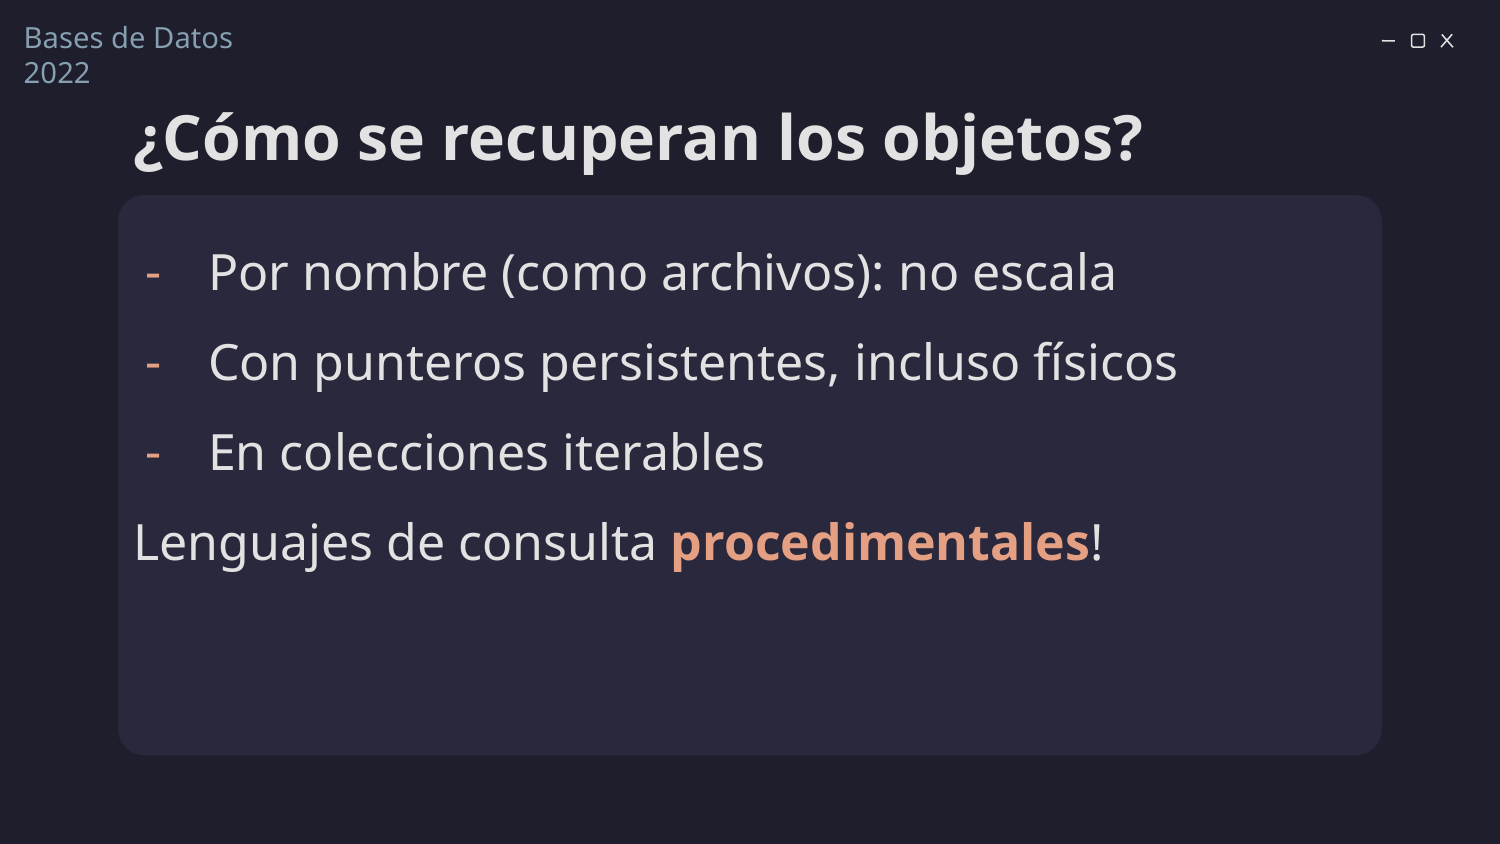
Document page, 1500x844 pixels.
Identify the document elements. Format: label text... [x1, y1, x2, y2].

list Por nombre (como archivos): no escala Con punteros persistentes, incluso físicos En colecciones iterables Lenguajes de consulta procedimentales! [118, 195, 1382, 750]
title ¿Cómo se recuperan los objetos? [118, 88, 1382, 183]
